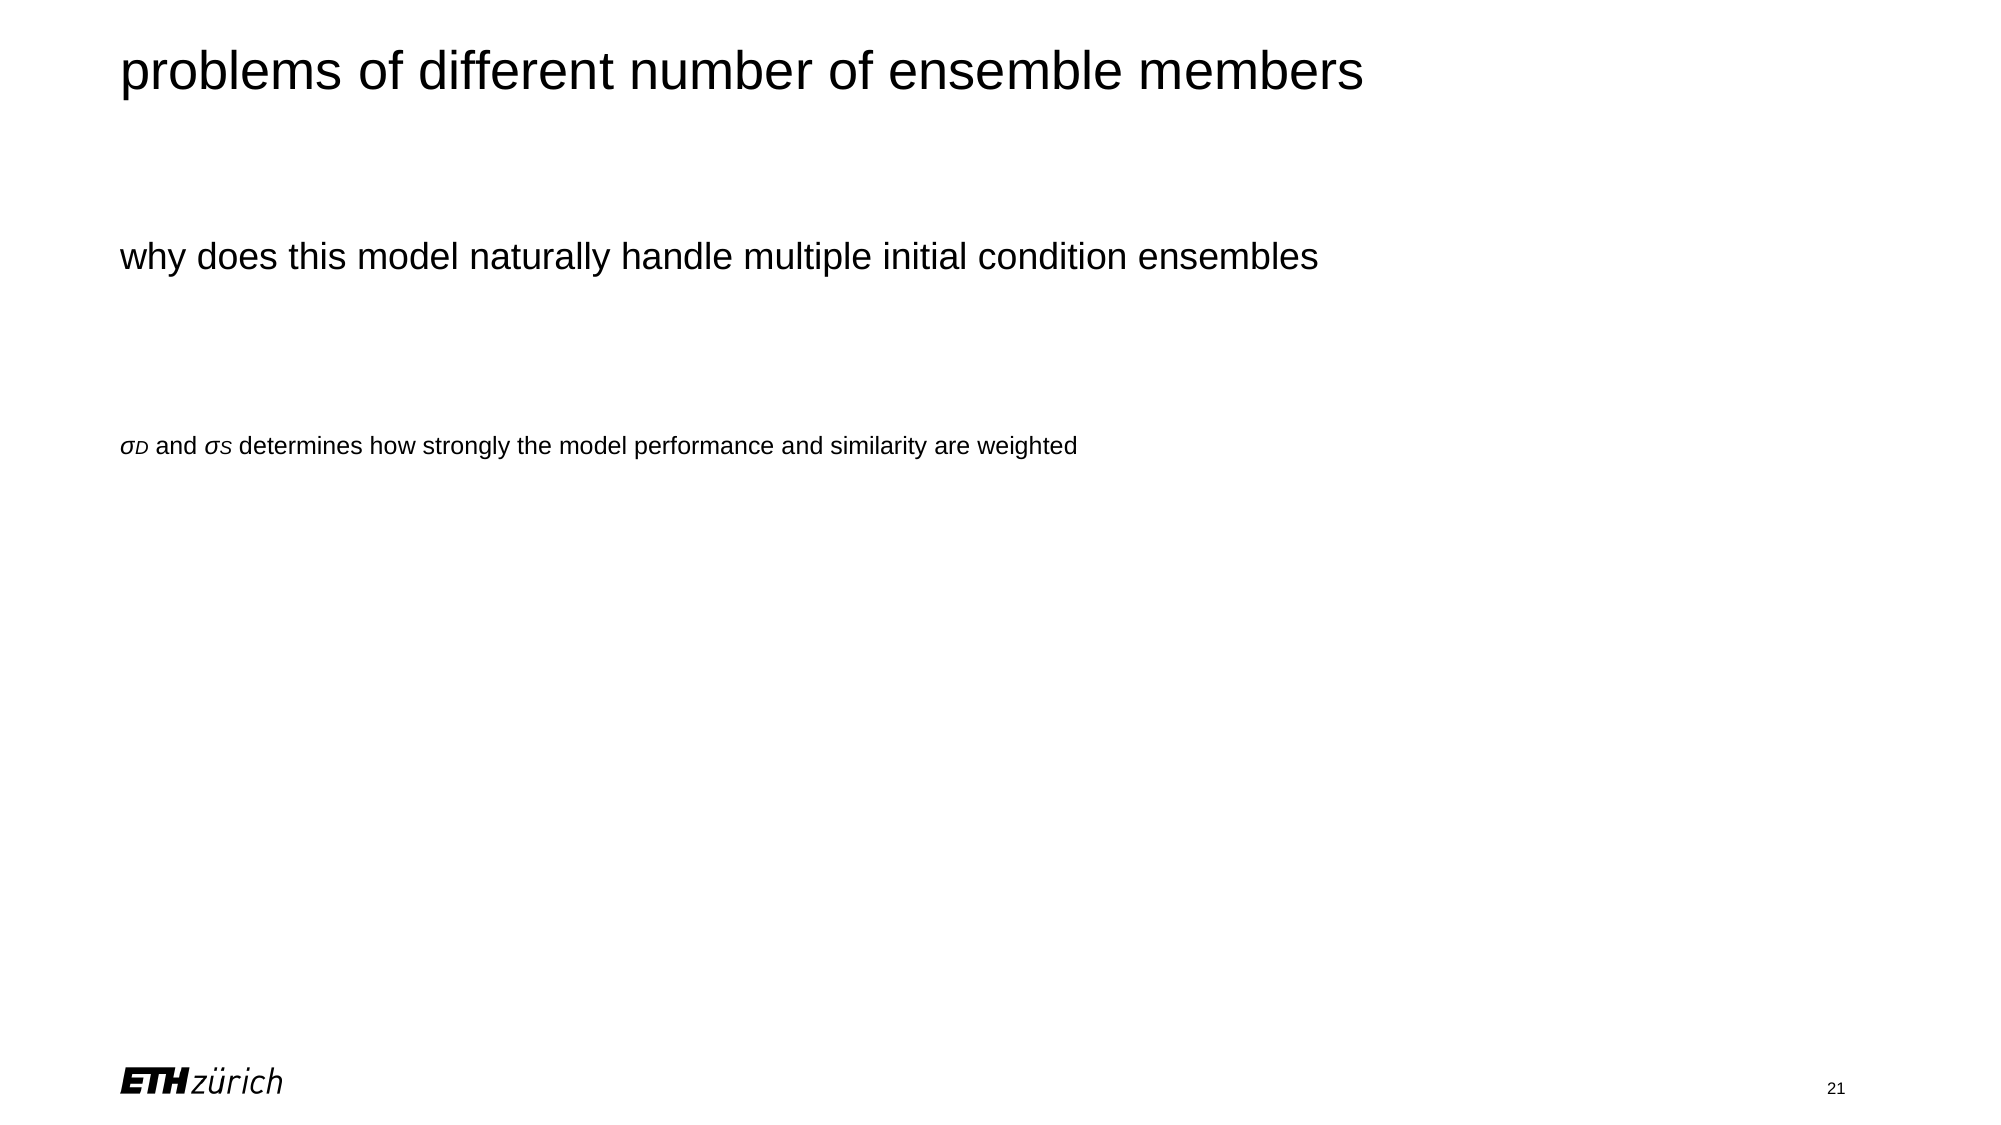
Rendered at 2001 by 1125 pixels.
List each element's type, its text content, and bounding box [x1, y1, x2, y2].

list why does this model naturally handle multiple initial condition ensembles σD and σS determines how strongly the model performance and similarity are weighted [120, 231, 1880, 1000]
title problems of different number of ensemble members [120, 42, 1880, 191]
slide_number 21 [1827, 1069, 1880, 1106]
